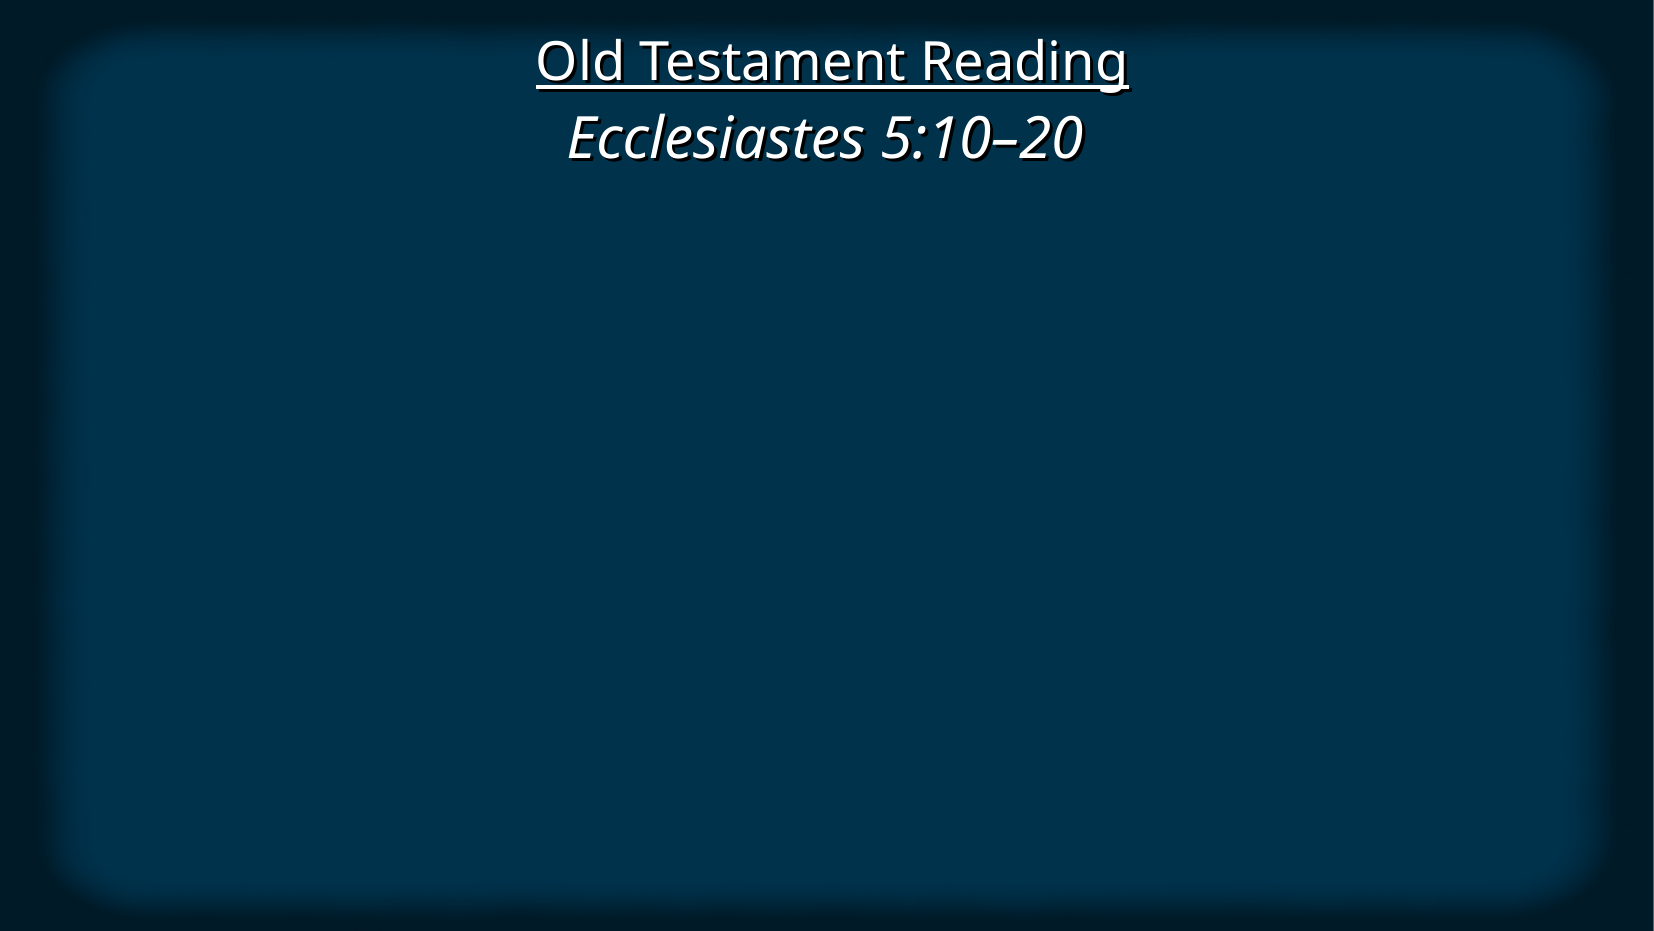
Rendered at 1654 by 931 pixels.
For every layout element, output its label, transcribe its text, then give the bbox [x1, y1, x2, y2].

text_box Old Testament Reading Ecclesiastes 5:10–20 [75, 15, 1591, 179]
picture [0, 0, 1654, 931]
